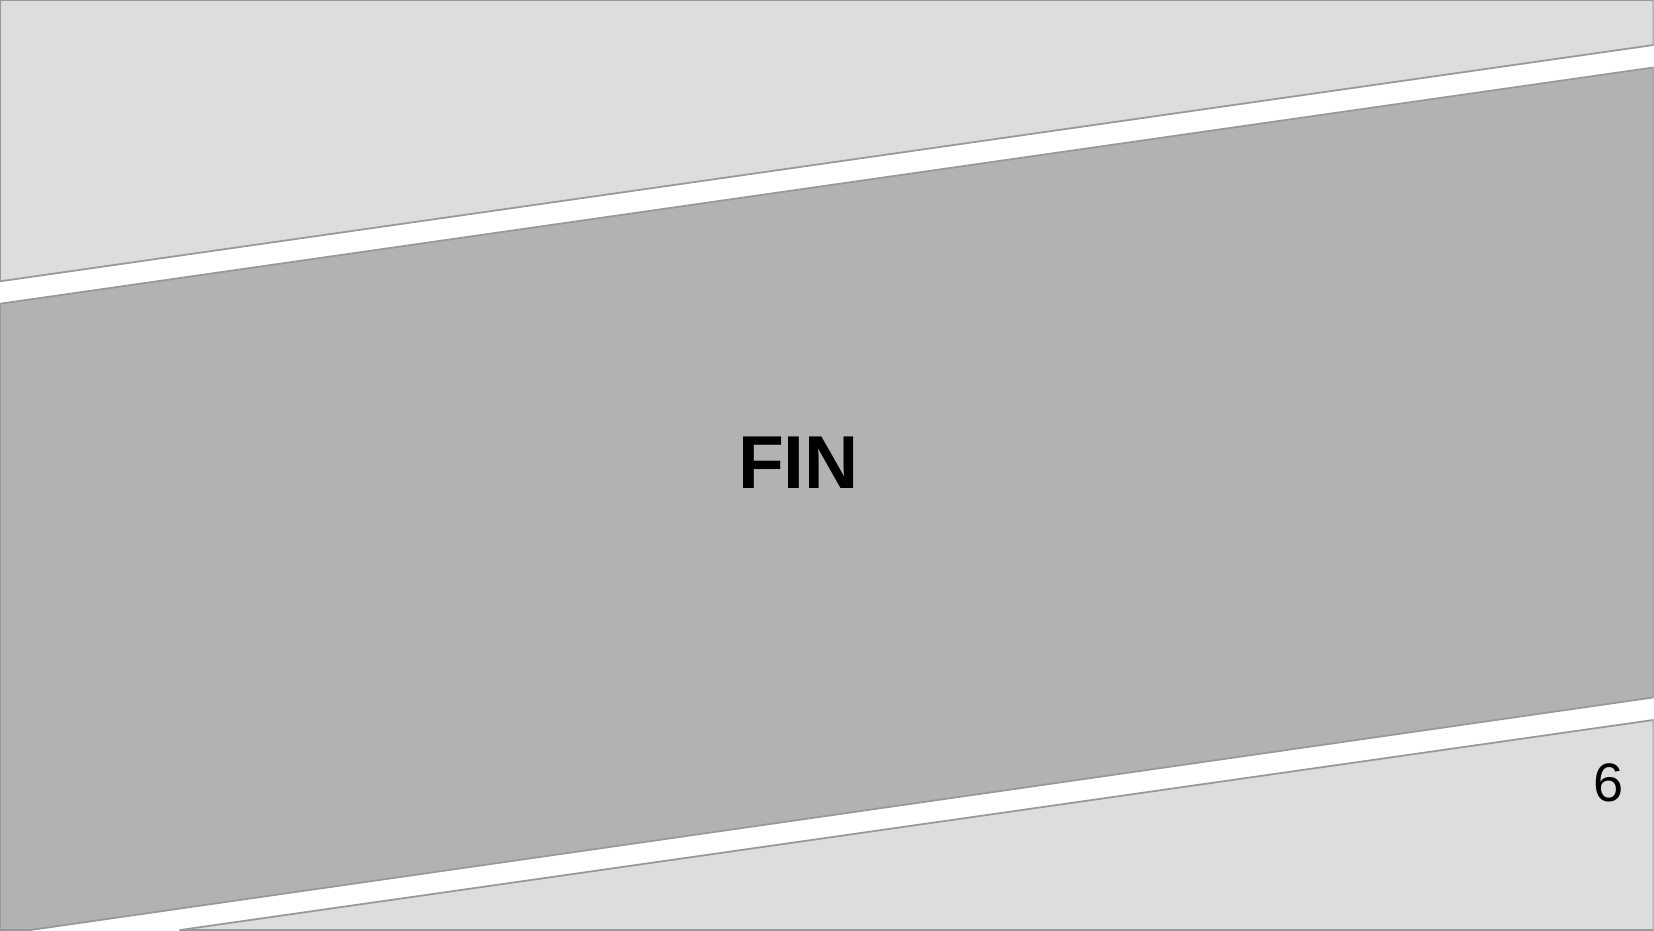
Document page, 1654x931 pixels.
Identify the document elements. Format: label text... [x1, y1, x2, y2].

title FIN [738, 383, 886, 541]
